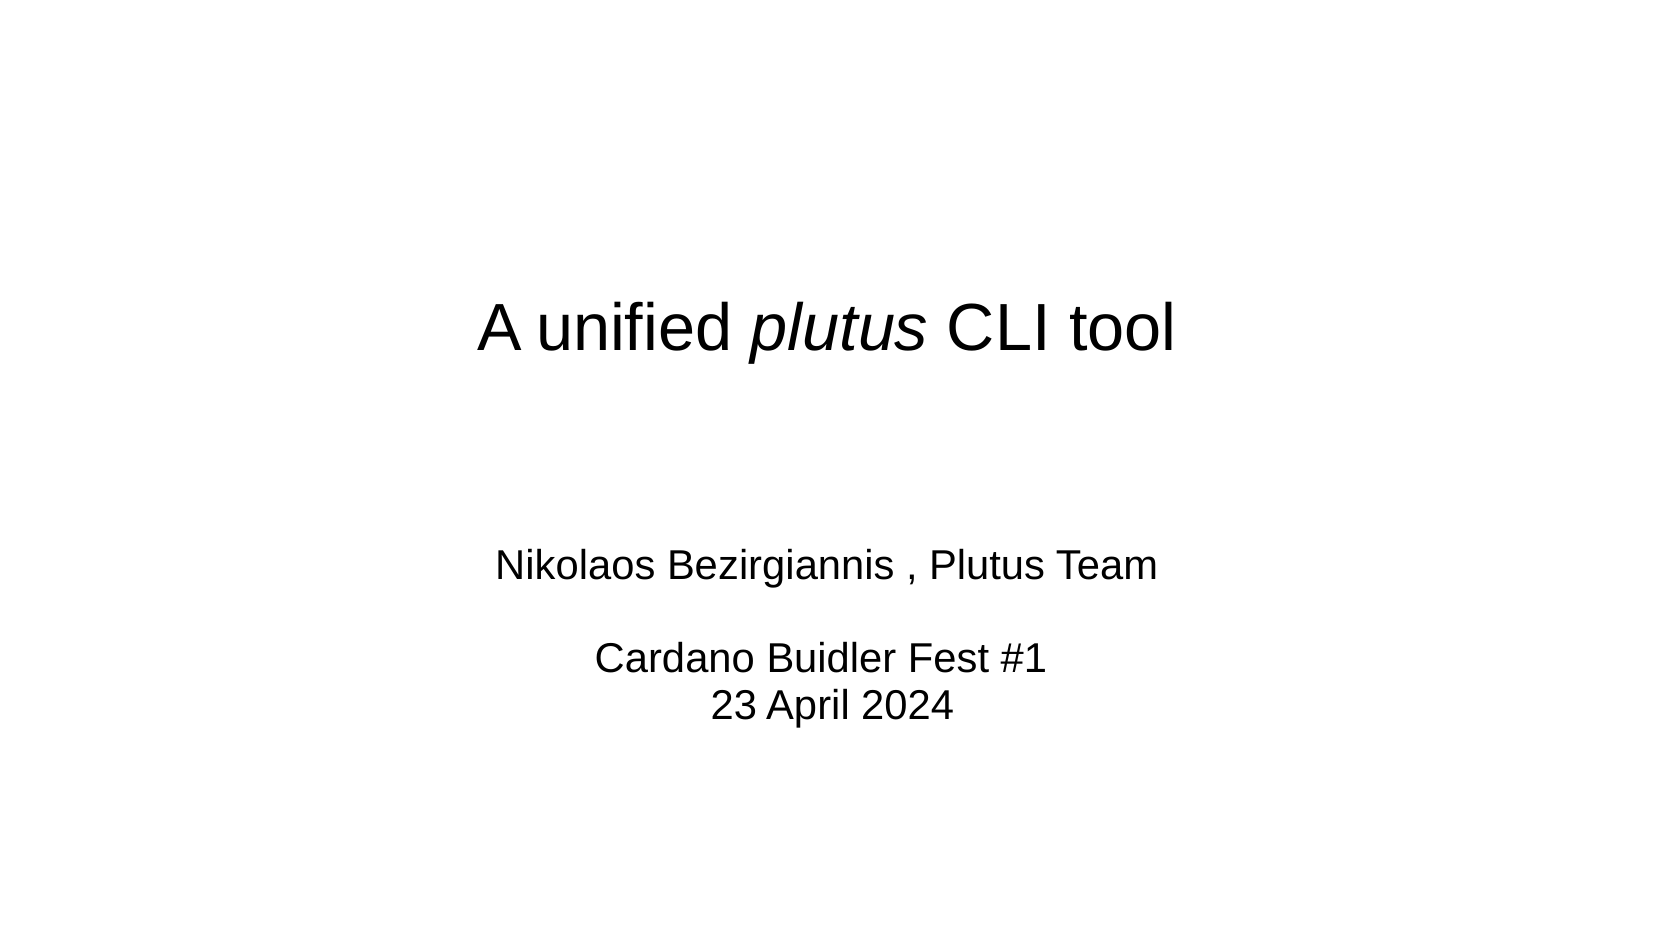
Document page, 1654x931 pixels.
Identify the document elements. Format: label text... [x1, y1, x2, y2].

subtitle A unified plutus CLI tool Nikolaos Bezirgiannis , Plutus Team Cardano Buidler Fest #1 23 April 2024 [82, 37, 1571, 757]
